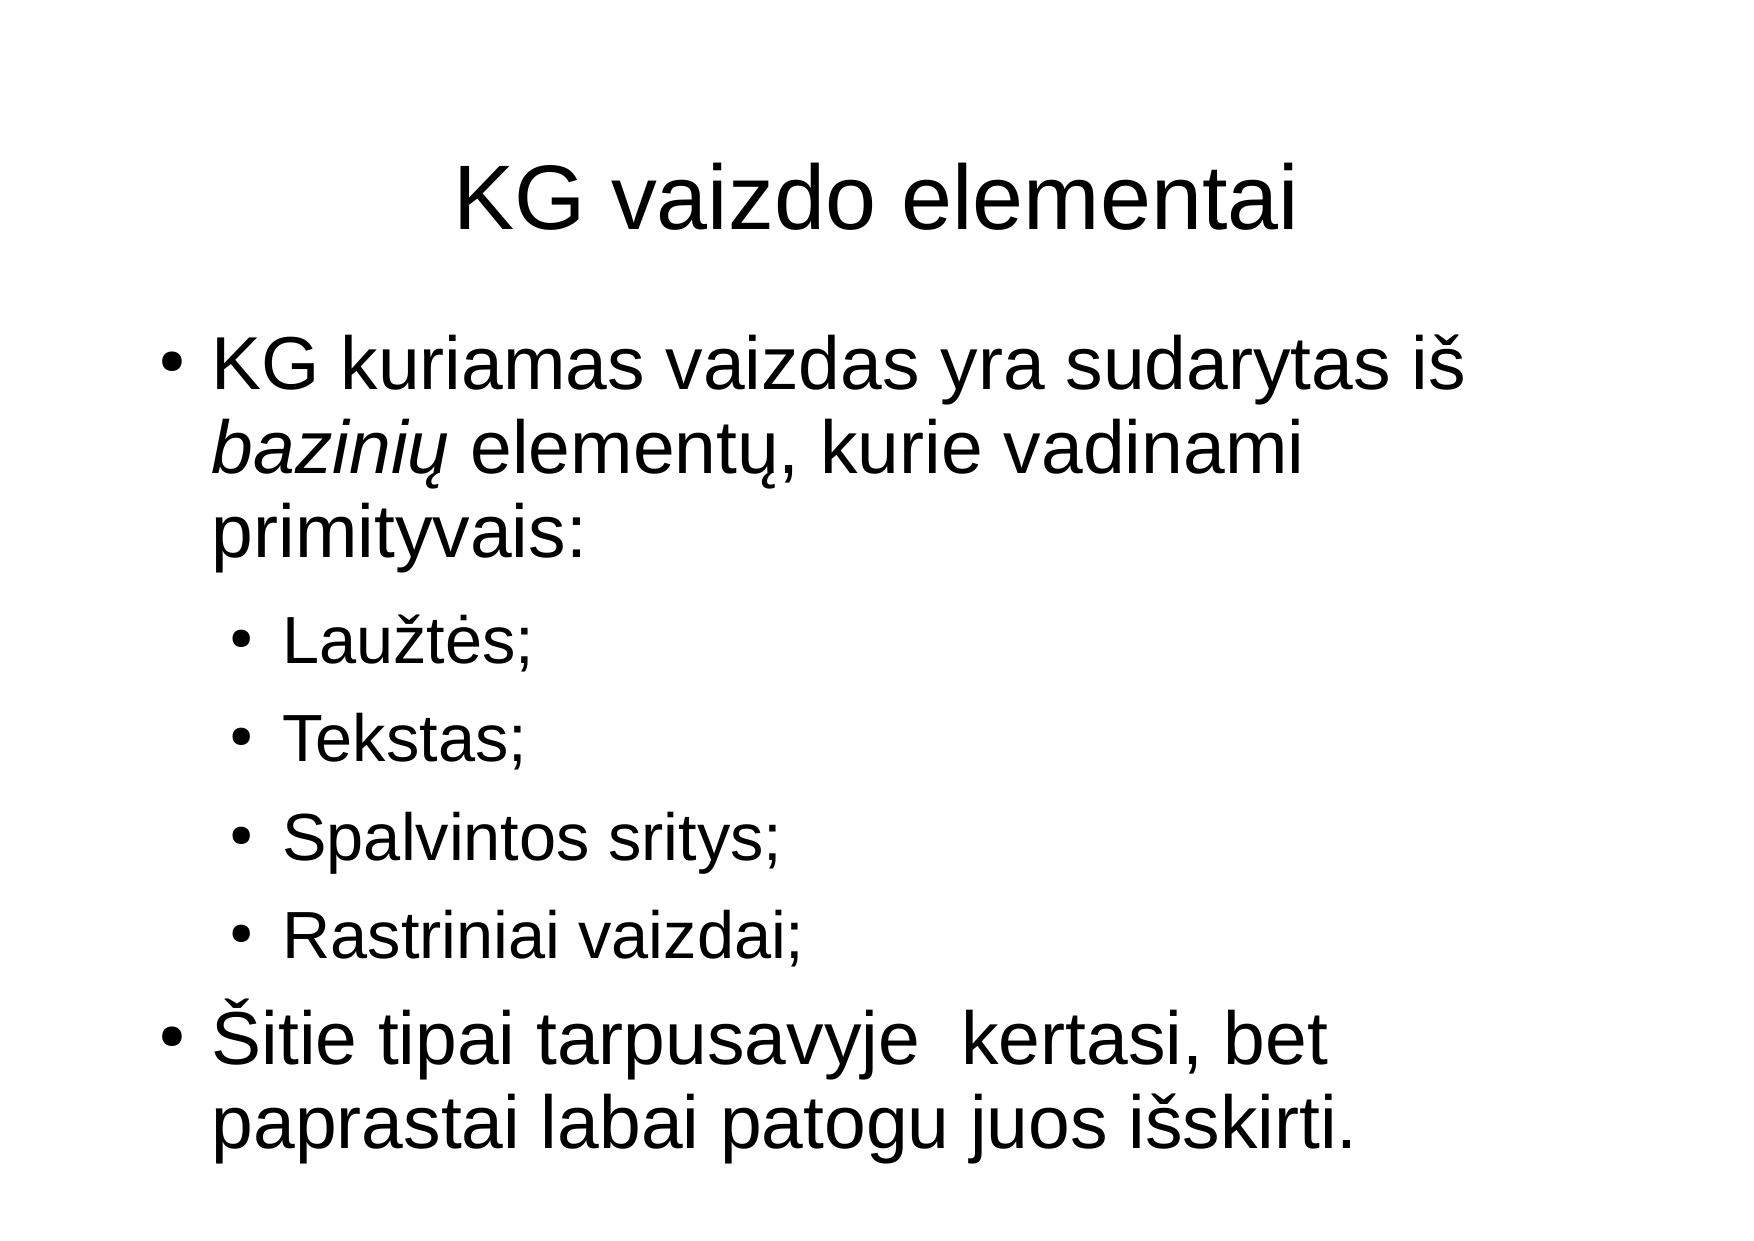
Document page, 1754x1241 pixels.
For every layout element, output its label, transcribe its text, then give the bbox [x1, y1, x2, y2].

list KG kuriamas vaizdas yra sudarytas iš bazinių elementų, kurie vadinami primityvais: Laužtės; Tekstas; Spalvintos sritys; Rastriniai vaizdai; Šitie tipai tarpusavyje kertasi, bet paprastai labai patogu juos išskirti. [140, 321, 1614, 1165]
title KG vaizdo elementai [140, 111, 1614, 284]
